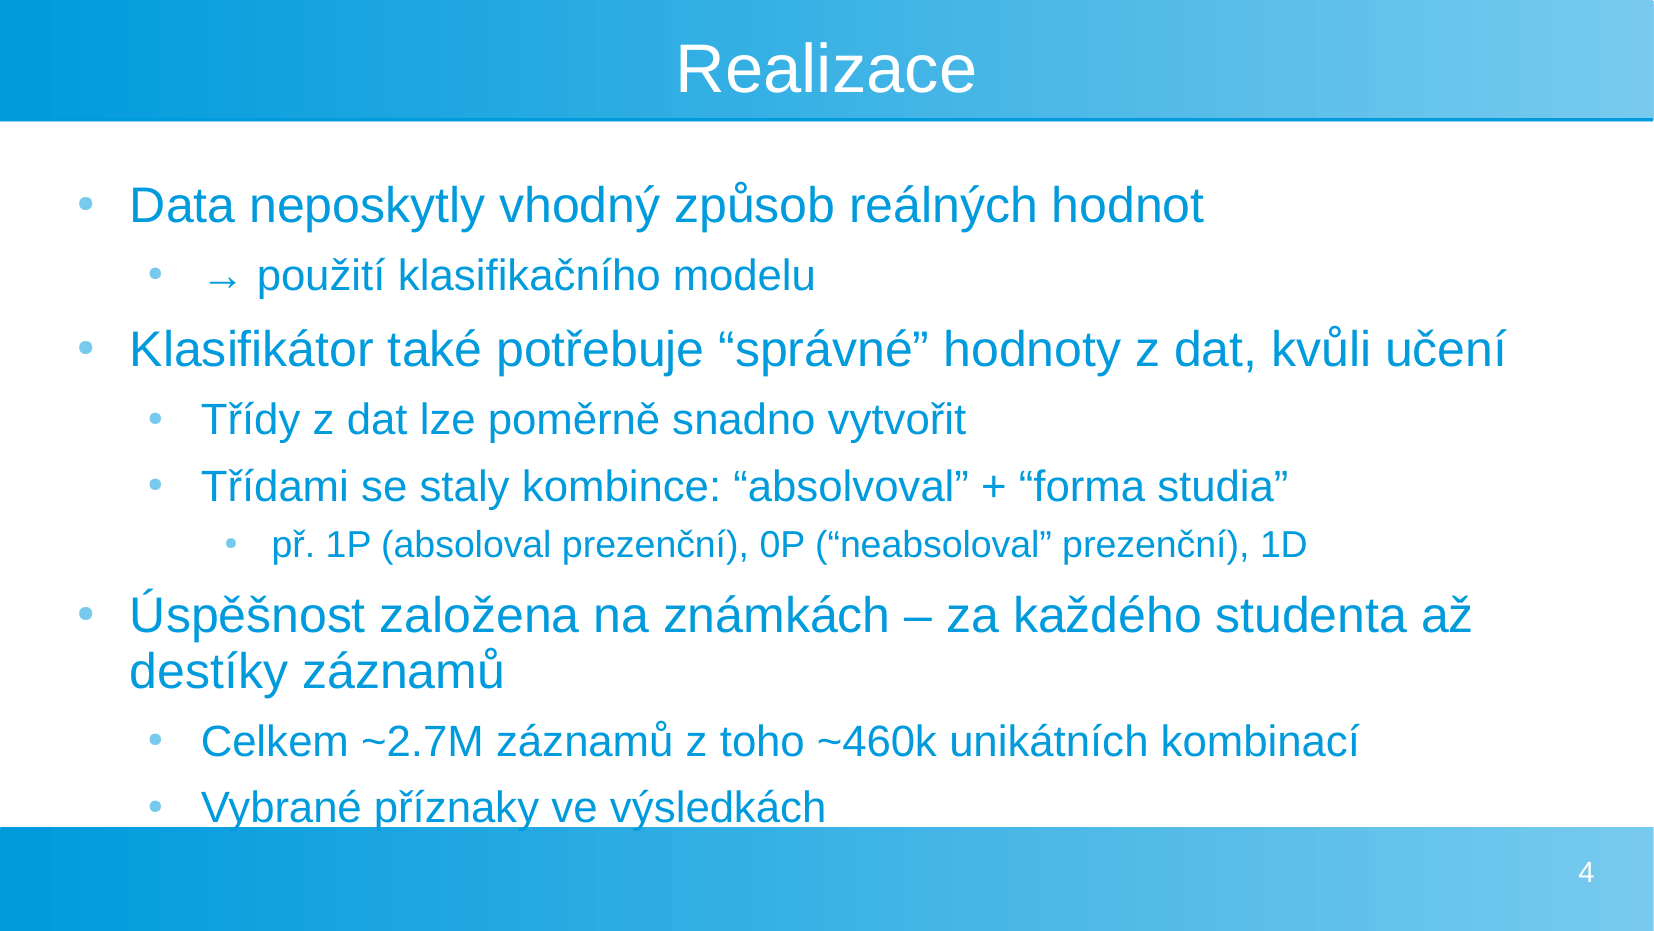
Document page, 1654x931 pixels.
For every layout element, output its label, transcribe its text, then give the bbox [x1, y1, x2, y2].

list Data neposkytly vhodný způsob reálných hodnot → použití klasifikačního modelu Klasifikátor také potřebuje “správné” hodnoty z dat, kvůli učení Třídy z dat lze poměrně snadno vytvořit Třídami se staly kombince: “absolvoval” + “forma studia” př. 1P (absoloval prezenční), 0P (“neabsoloval” prezenční), 1D Úspěšnost založena na známkách – za každého studenta až destíky záznamů Celkem ~2.7M záznamů z toho ~460k unikátních kombinací Vybrané příznaky ve výsledkách [59, 177, 1595, 768]
title Realizace [59, 29, 1595, 108]
